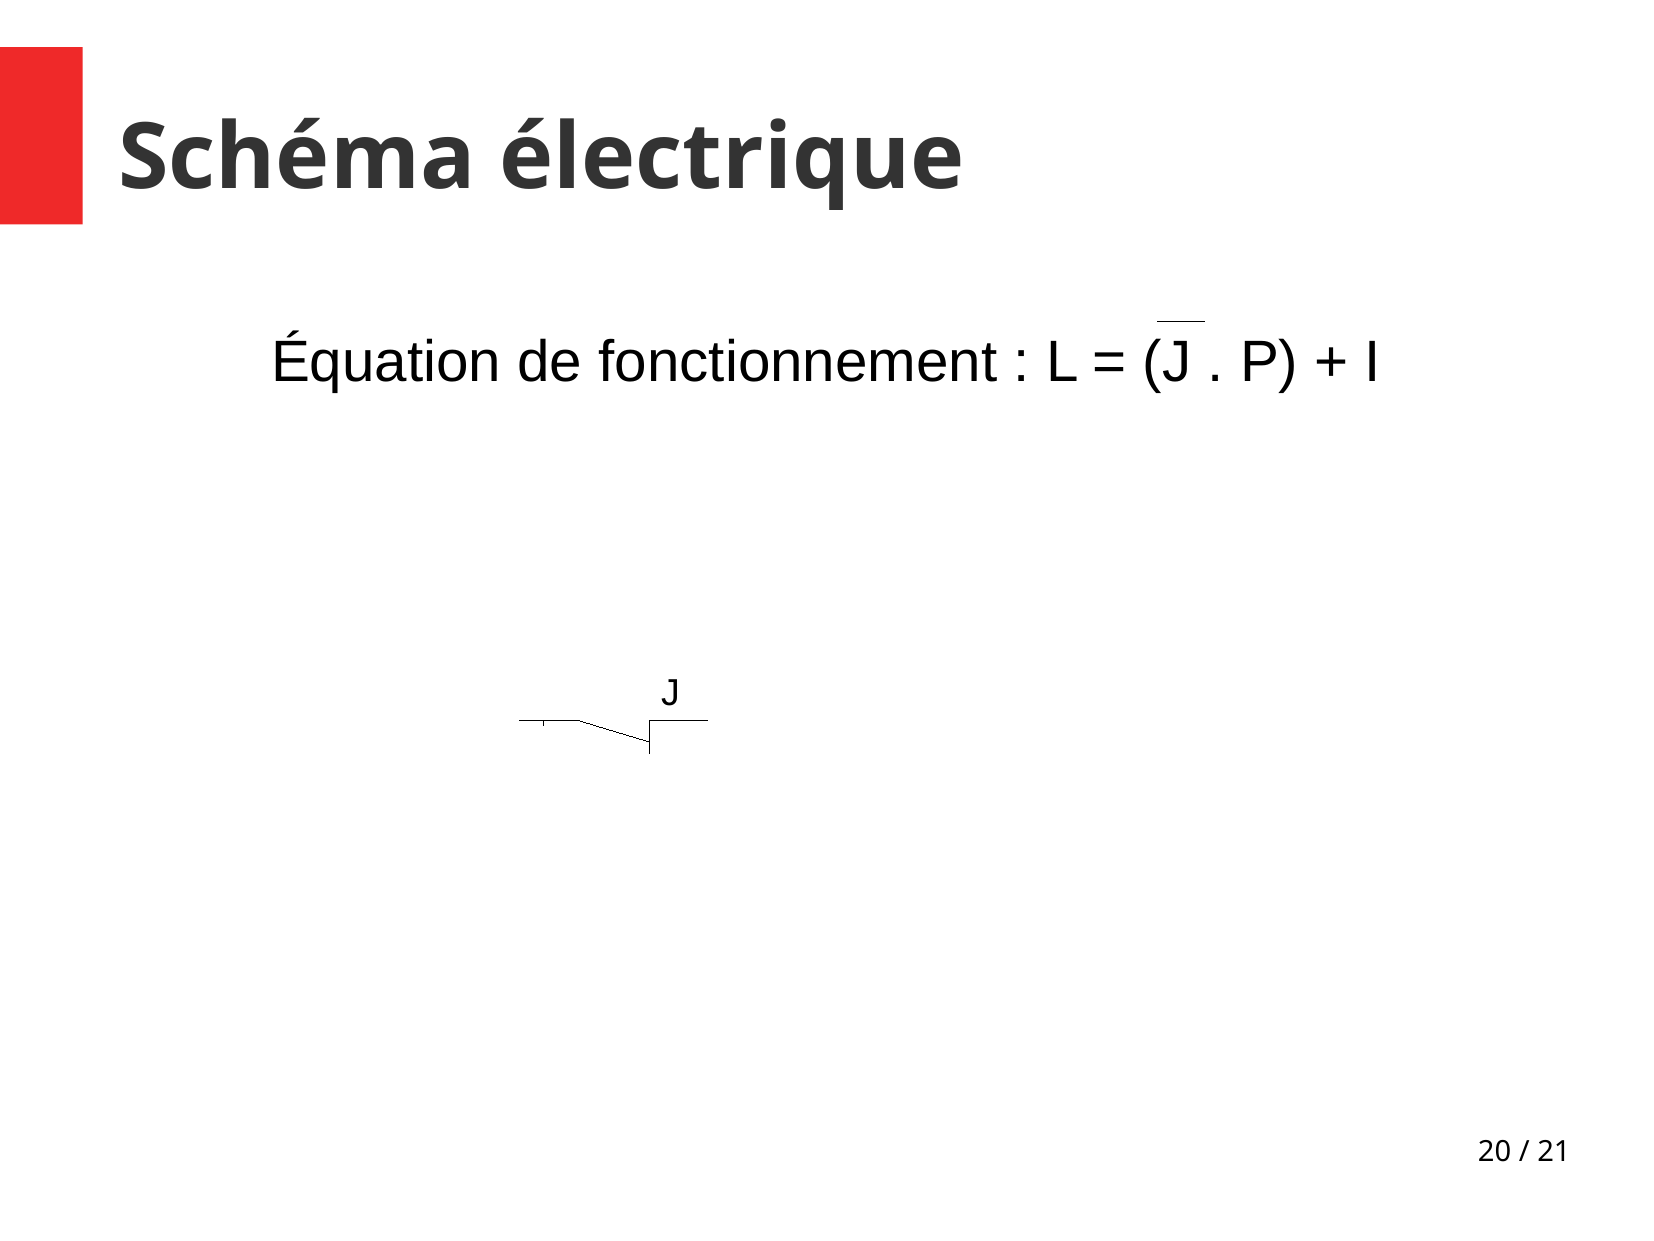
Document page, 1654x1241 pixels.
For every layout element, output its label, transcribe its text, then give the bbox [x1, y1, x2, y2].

text_box [366, 649, 1170, 910]
text_box Équation de fonctionnement : L = (J . P) + I [0, 321, 1654, 402]
title Schéma électrique [118, 49, 1571, 257]
text_box J [646, 663, 695, 721]
